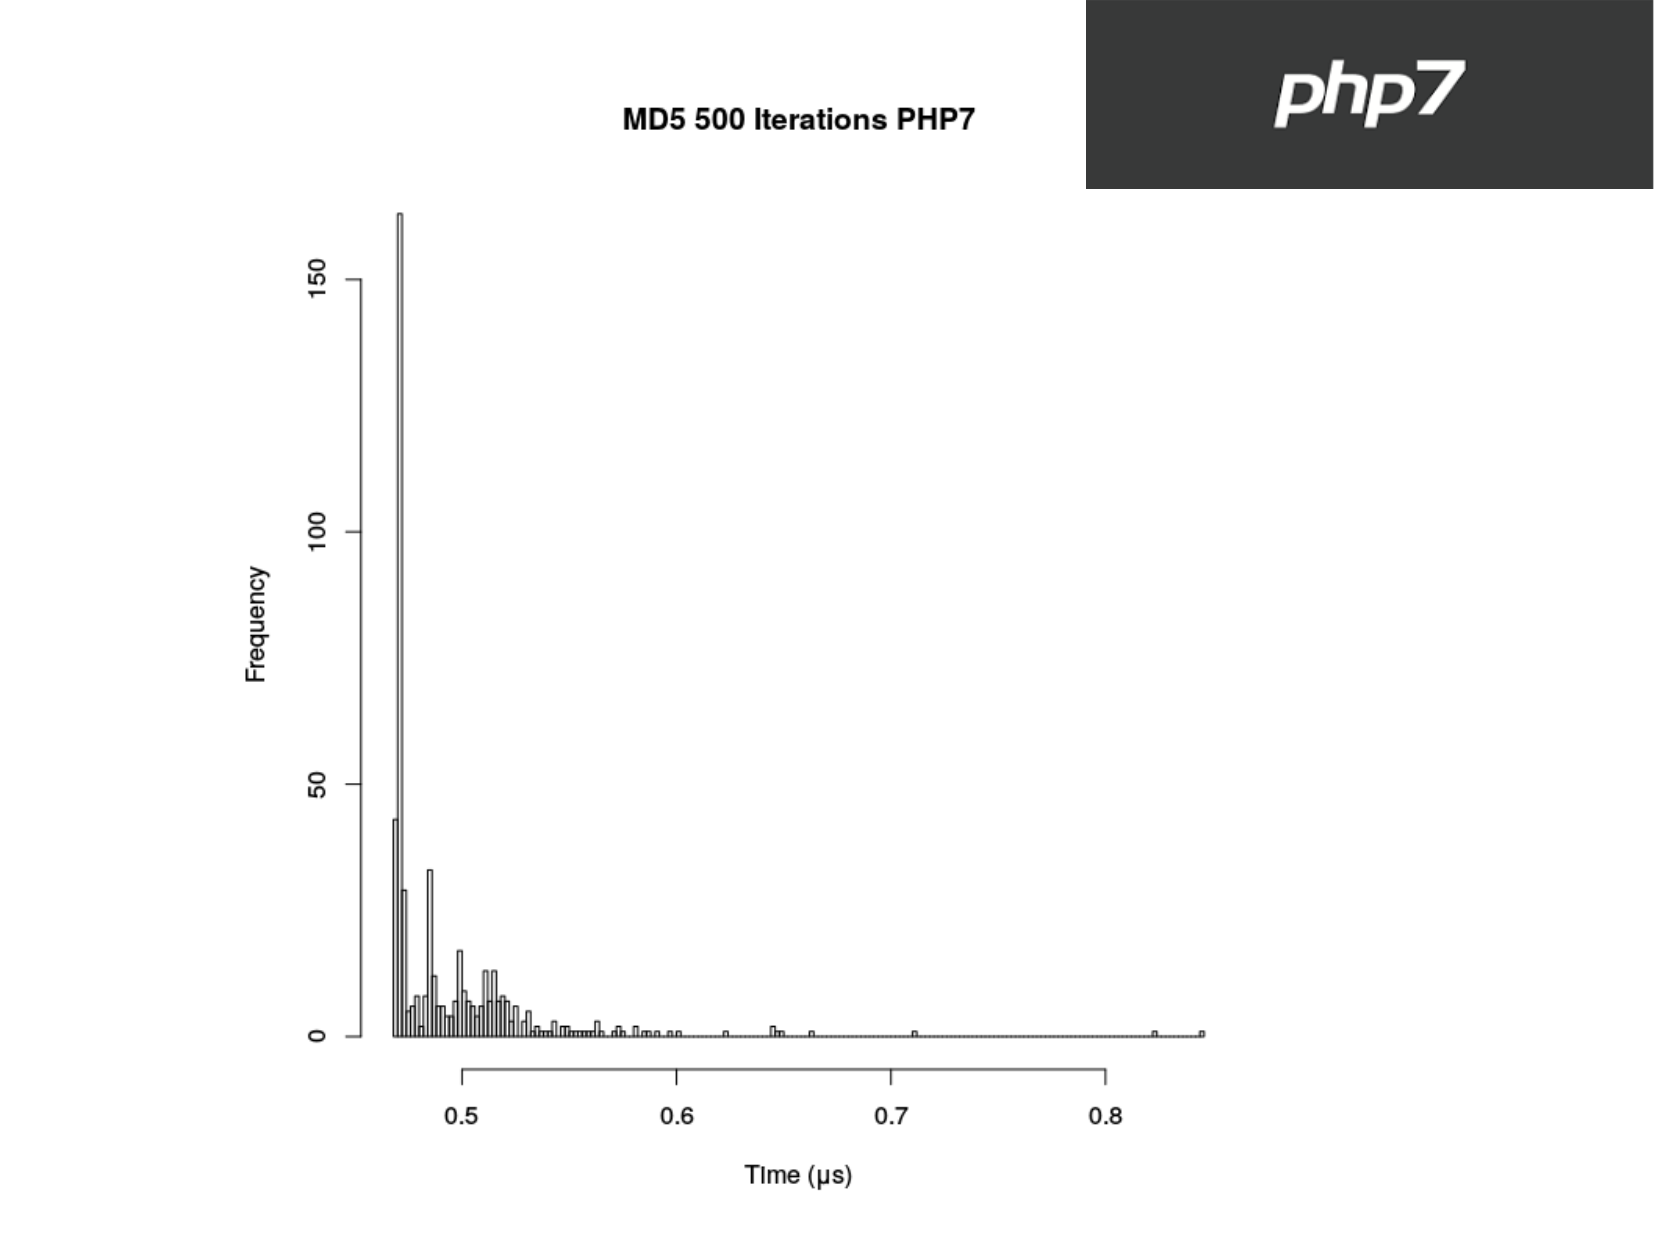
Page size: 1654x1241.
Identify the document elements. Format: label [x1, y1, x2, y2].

picture [238, 0, 1654, 1223]
